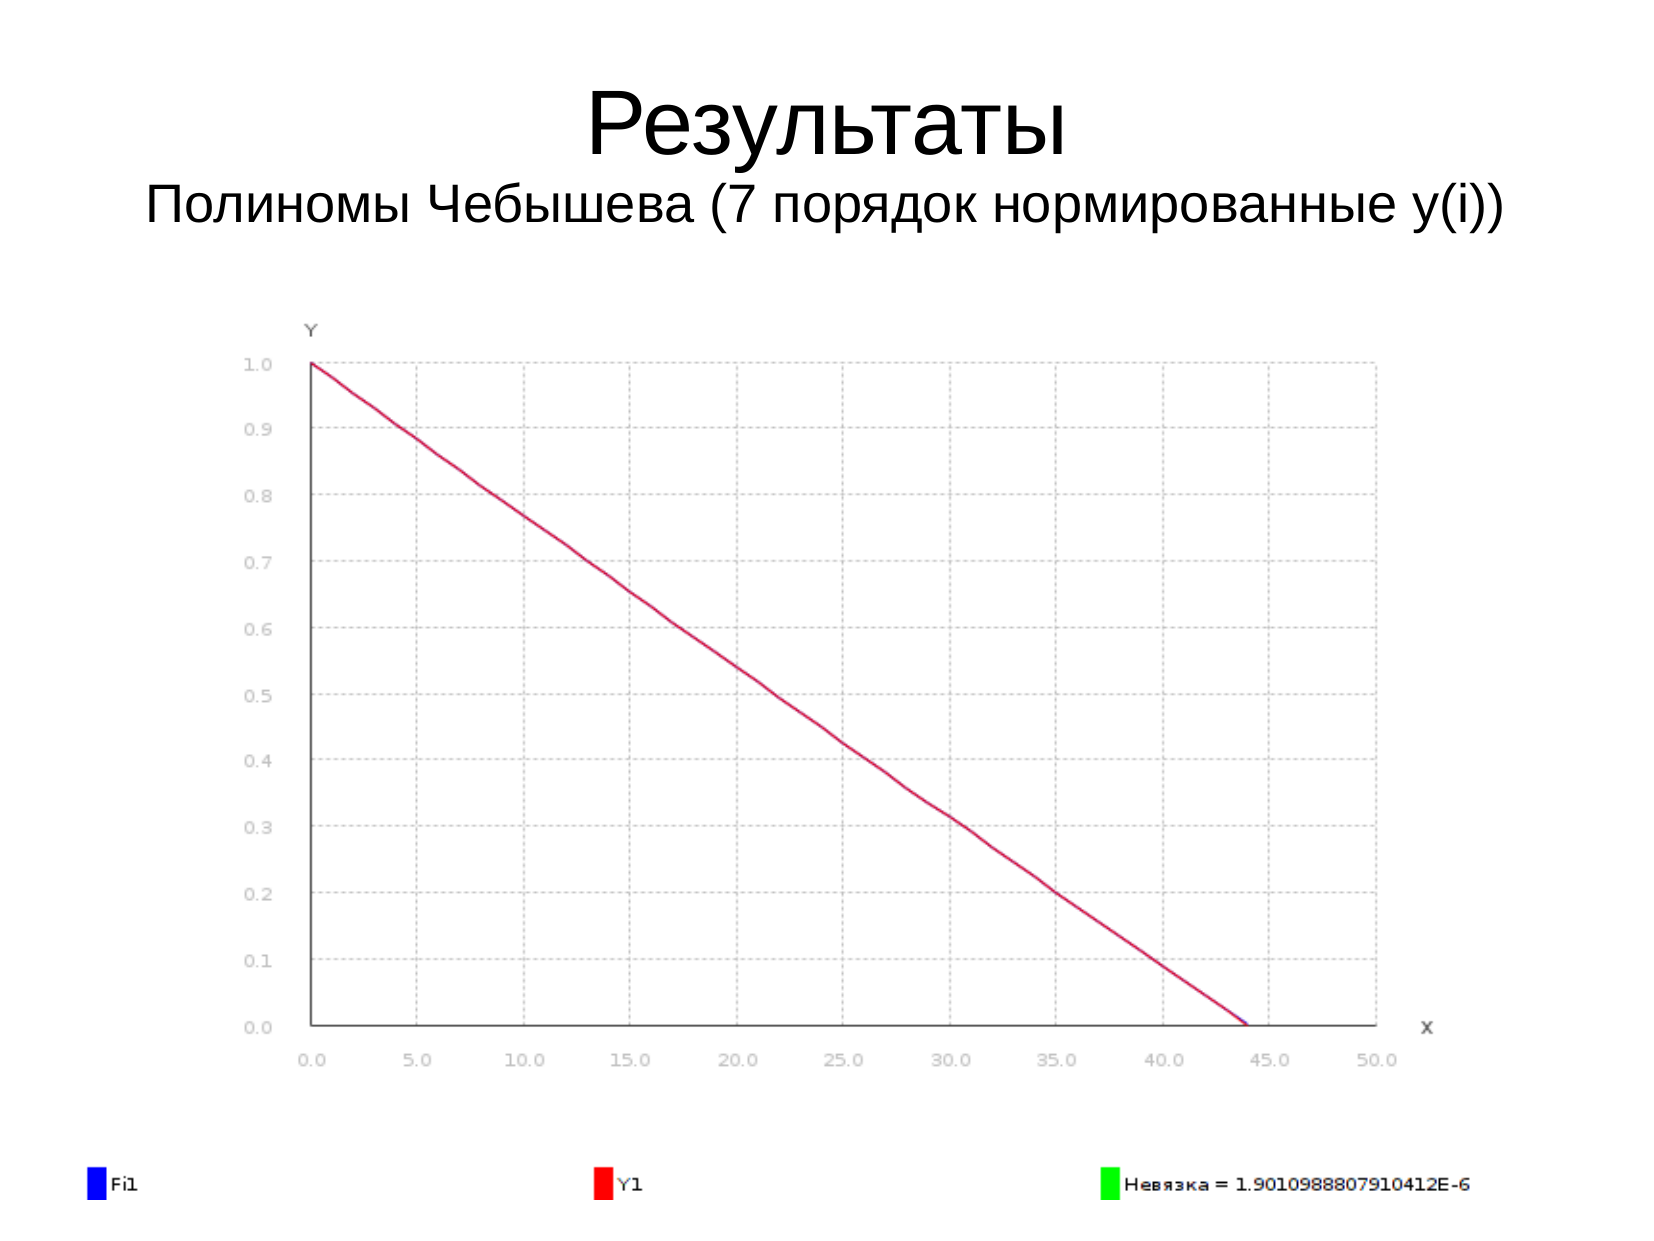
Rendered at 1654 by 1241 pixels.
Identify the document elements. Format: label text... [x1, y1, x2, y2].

title Результаты Полиномы Чебышева (7 порядок нормированные y(i)) [82, 49, 1571, 257]
picture [82, 164, 1606, 1201]
